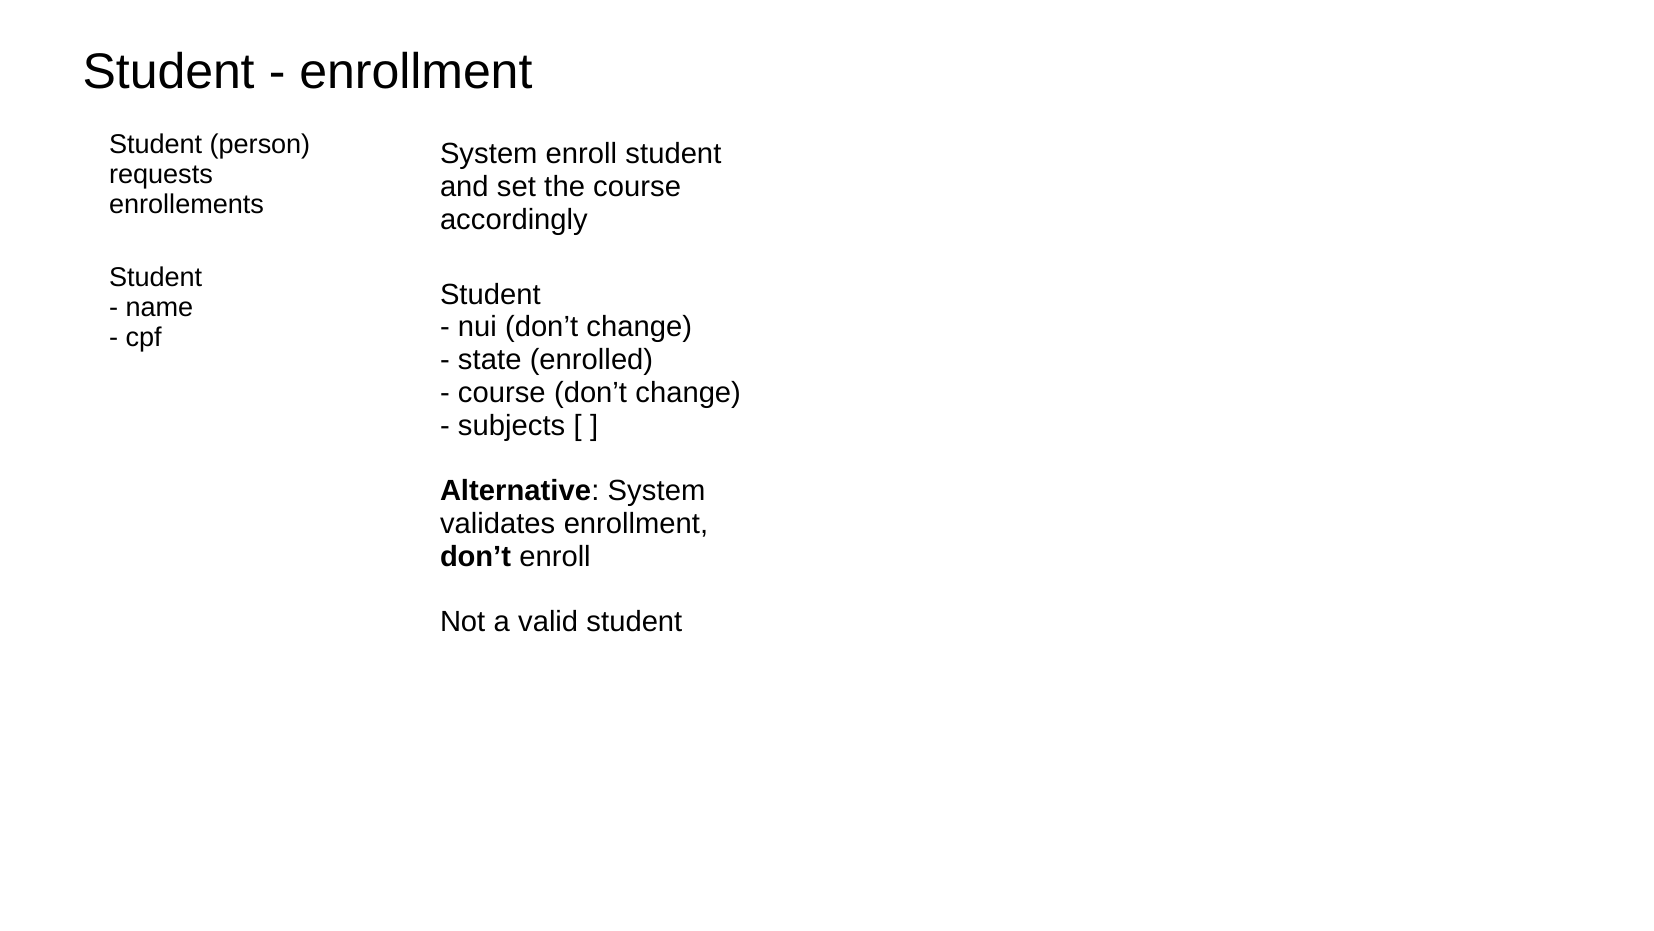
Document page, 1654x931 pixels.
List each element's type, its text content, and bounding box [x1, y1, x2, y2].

text_box System enroll student and set the course accordingly Student - nui (don’t change) - state (enrolled) - course (don’t change) - subjects [ ] Alternative: System validates enrollment, don’t enroll Not a valid student [425, 129, 792, 796]
title Student - enrollment [82, 37, 1571, 107]
text_box Student (person) requests enrollements Student - name - cpf [94, 121, 355, 402]
